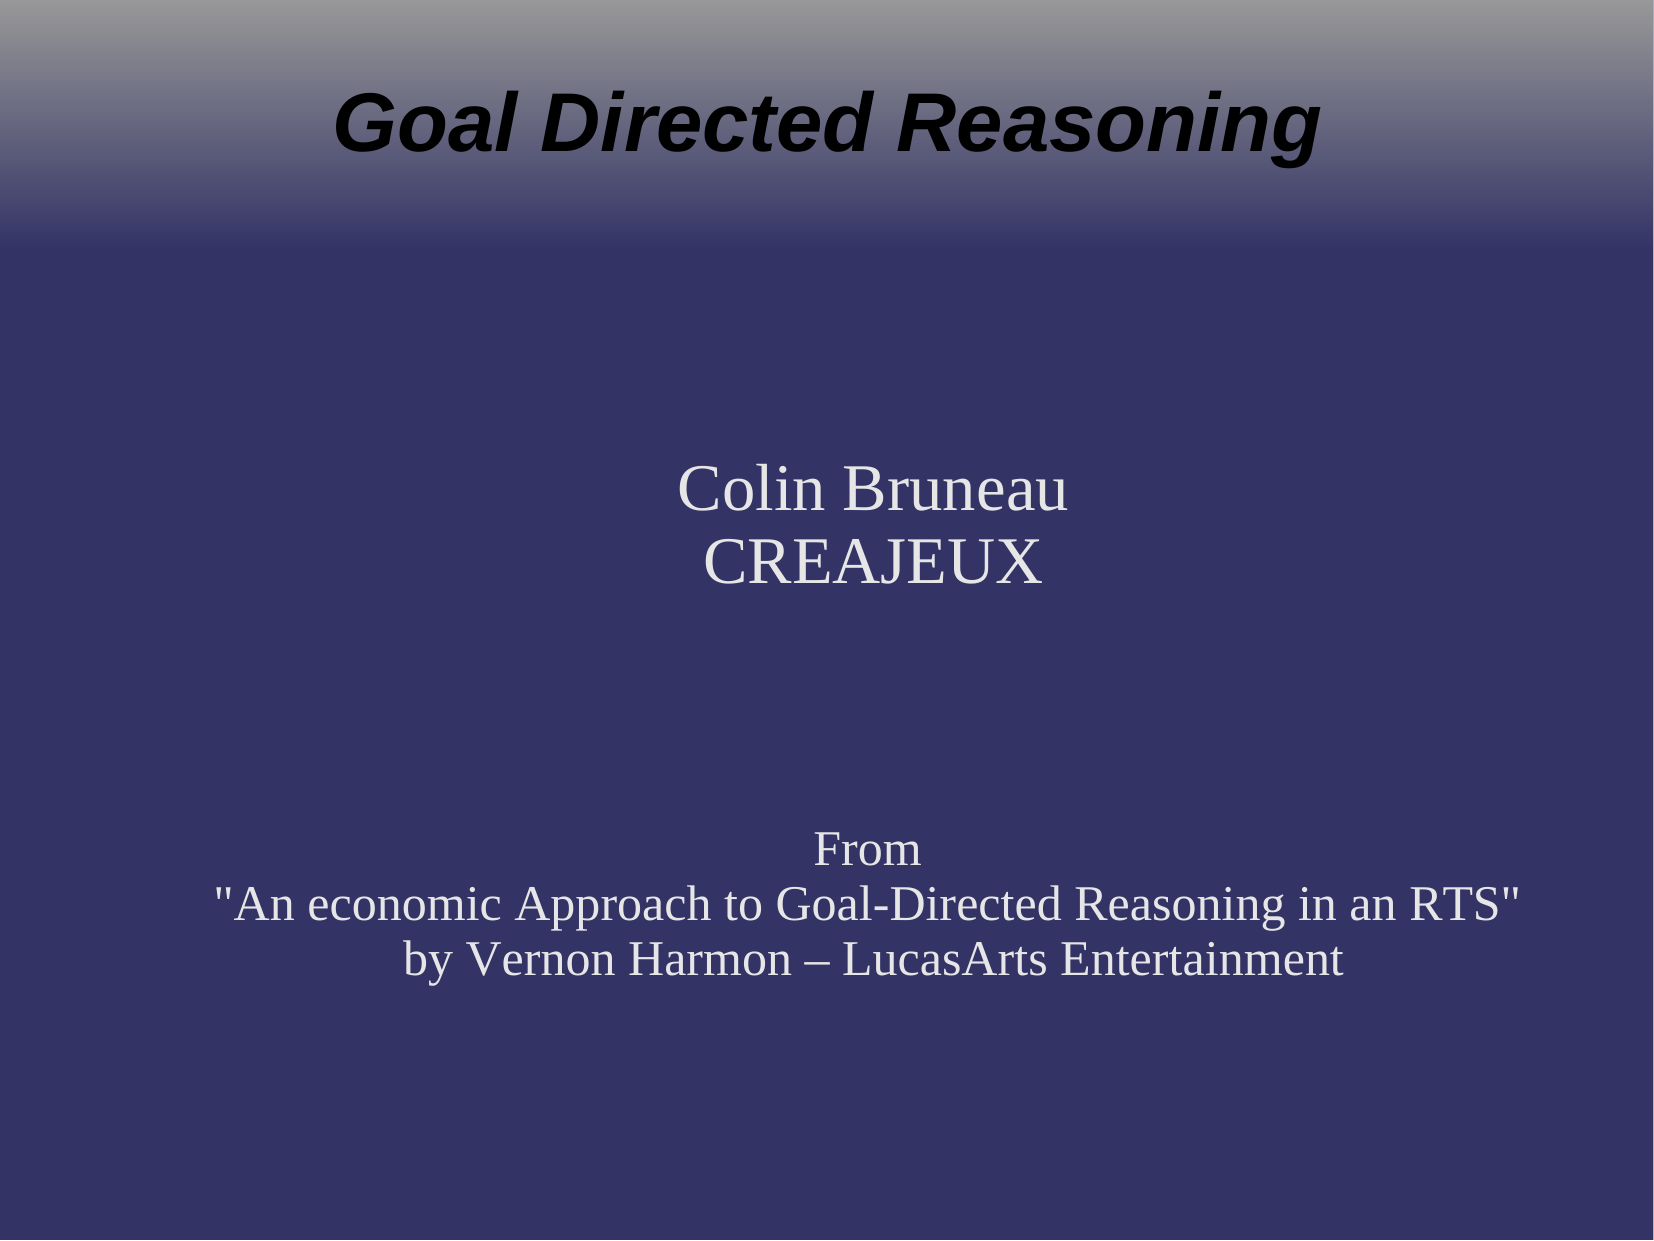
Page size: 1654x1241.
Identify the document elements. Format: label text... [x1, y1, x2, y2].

subtitle Colin Bruneau CREAJEUX From "An economic Approach to Goal-Directed Reasoning in an RTS" by Vernon Harmon – LucasArts Entertainment [178, 364, 1570, 1147]
title Goal Directed Reasoning [121, 19, 1534, 227]
